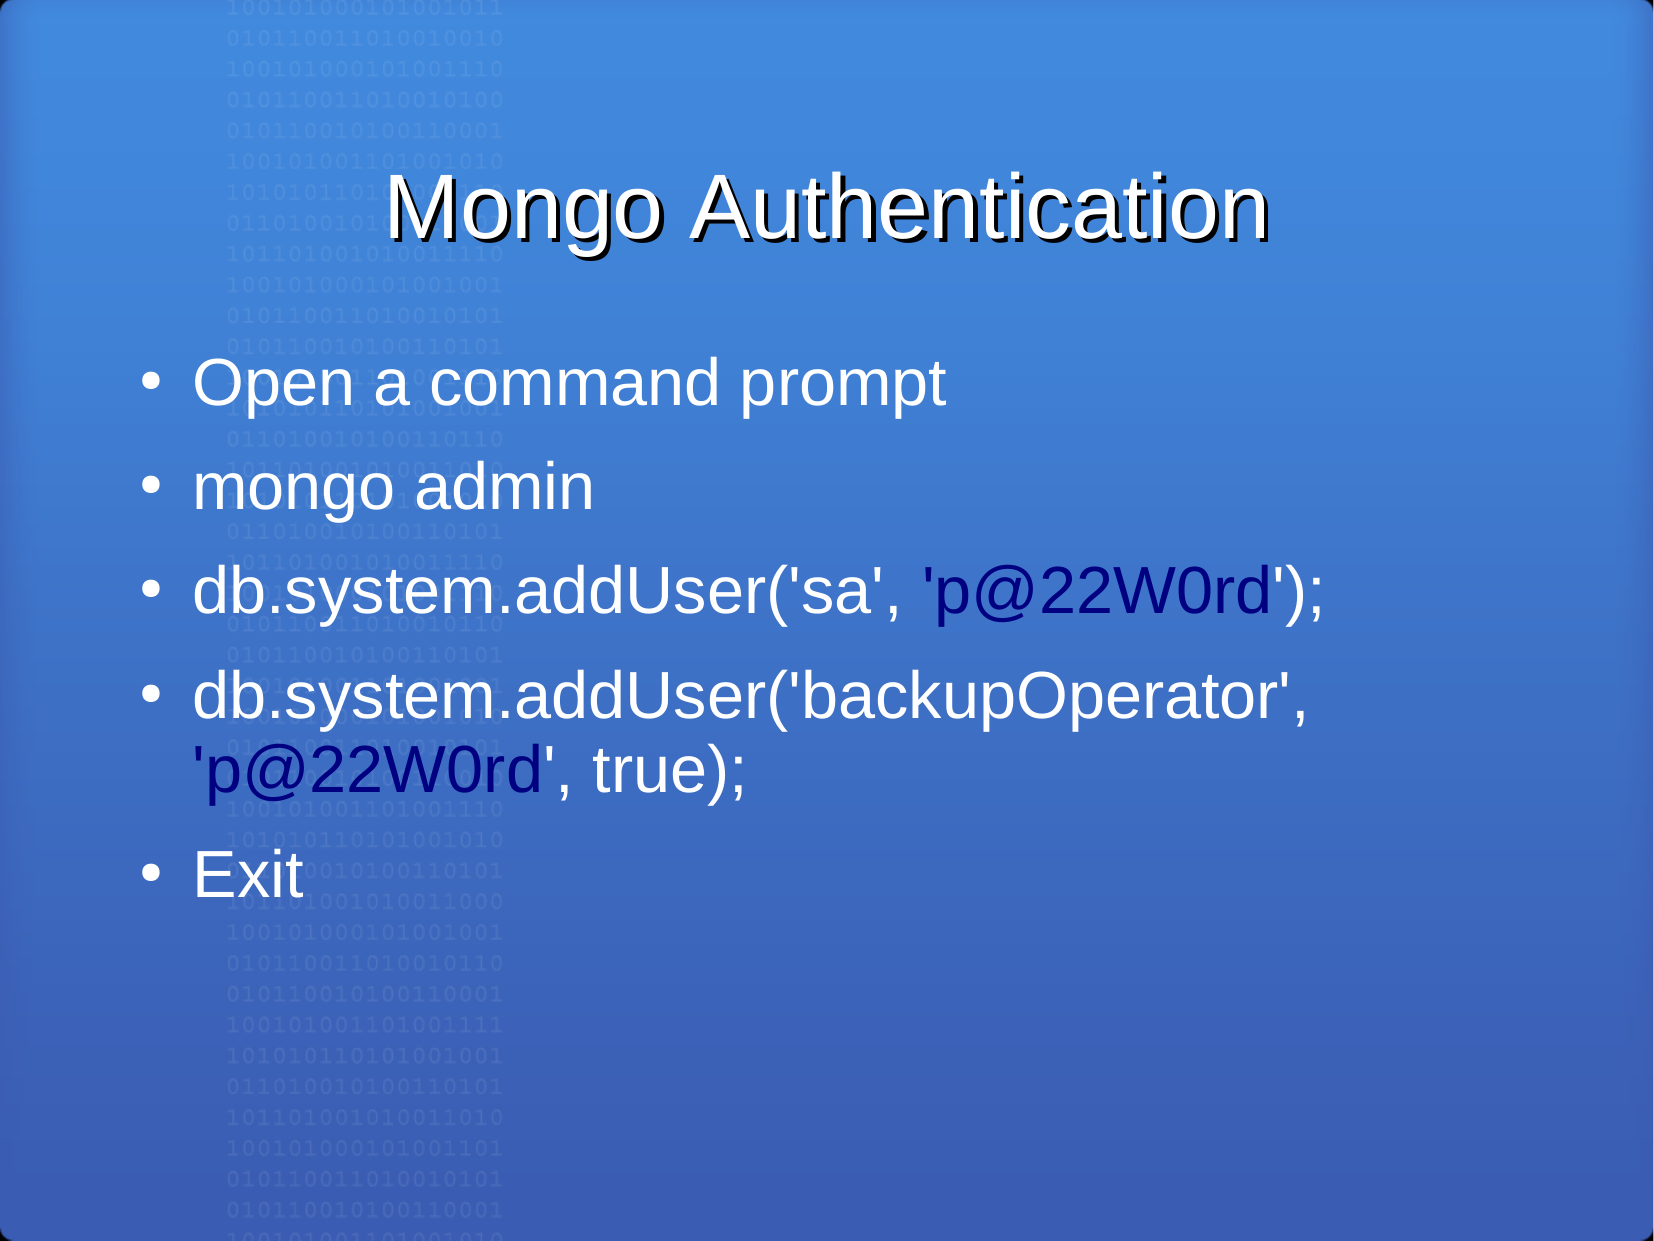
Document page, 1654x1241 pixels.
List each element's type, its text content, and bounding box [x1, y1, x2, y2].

title Mongo Authentication [121, 110, 1534, 303]
list Open a command prompt mongo admin db.system.addUser('sa', 'p@22W0rd'); db.system.addUser('backupOperator', 'p@22W0rd', true); Exit [121, 344, 1534, 1112]
picture [0, 0, 1654, 1241]
